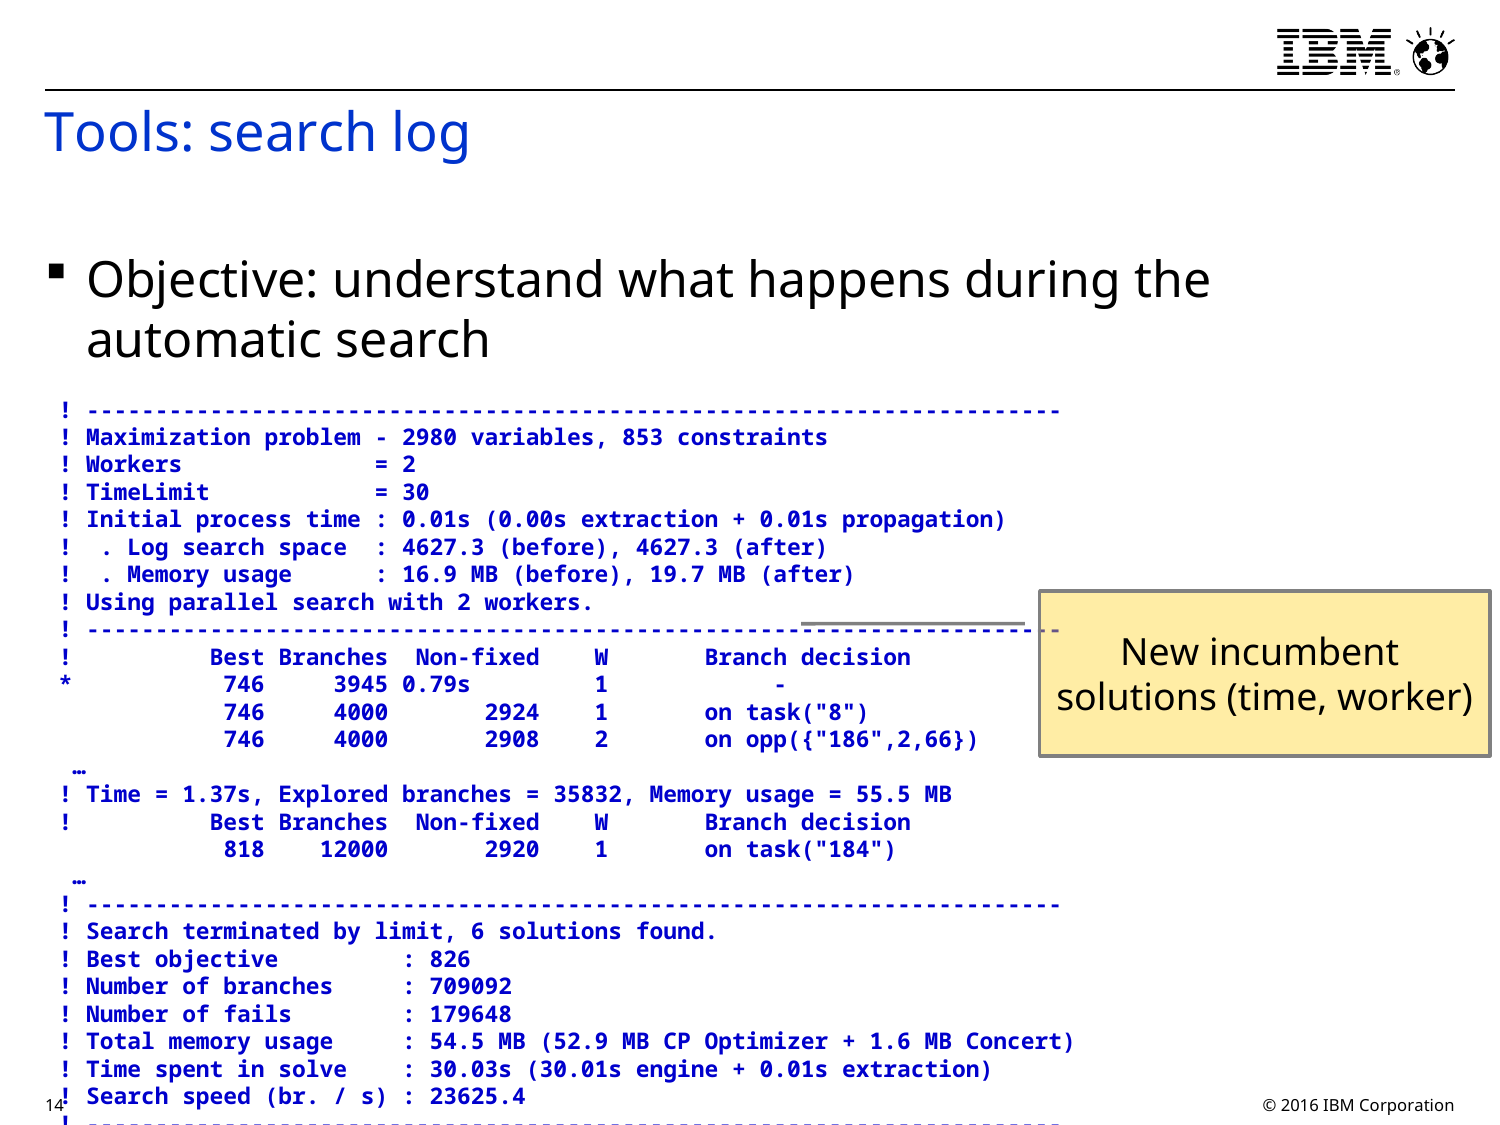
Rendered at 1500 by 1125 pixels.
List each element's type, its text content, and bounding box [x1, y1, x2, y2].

list Objective: understand what happens during the automatic search ! ----------------------------------------------------------------------- ! Maximization problem - 2980 variables, 853 constraints ! Workers = 2 ! TimeLimit = 30 ! Initial process time : 0.01s (0.00s extraction + 0.01s propagation) ! . Log search space : 4627.3 (before), 4627.3 (after) ! . Memory usage : 16.9 MB (before), 19.7 MB (after) ! Using parallel search with 2 workers. ! ----------------------------------------------------------------------- ! Best Branches Non-fixed W Branch decision * 746 3945 0.79s 1 - 746 4000 2924 1 on task("8") 746 4000 2908 2 on opp({"186",2,66}) … ! Time = 1.37s, Explored branches = 35832, Memory usage = 55.5 MB ! Best Branches Non-fixed W Branch decision 818 12000 2920 1 on task("184") … ! ----------------------------------------------------------------------- ! Search terminated by limit, 6 solutions found. ! Best objective : 826 ! Number of branches : 709092 ! Number of fails : 179648 ! Total memory usage : 54.5 MB (52.9 MB CP Optimizer + 1.6 MB Concert) ! Time spent in solve : 30.03s (30.01s engine + 0.01s extraction) ! Search speed (br. / s) : 23625.4 ! ----------------------------------------------------------------------- [29, 239, 1455, 1085]
picture [1260, 10, 1468, 90]
text_box New incumbent solutions (time, worker) [1040, 591, 1490, 756]
title Tools: search log [29, 97, 1455, 203]
